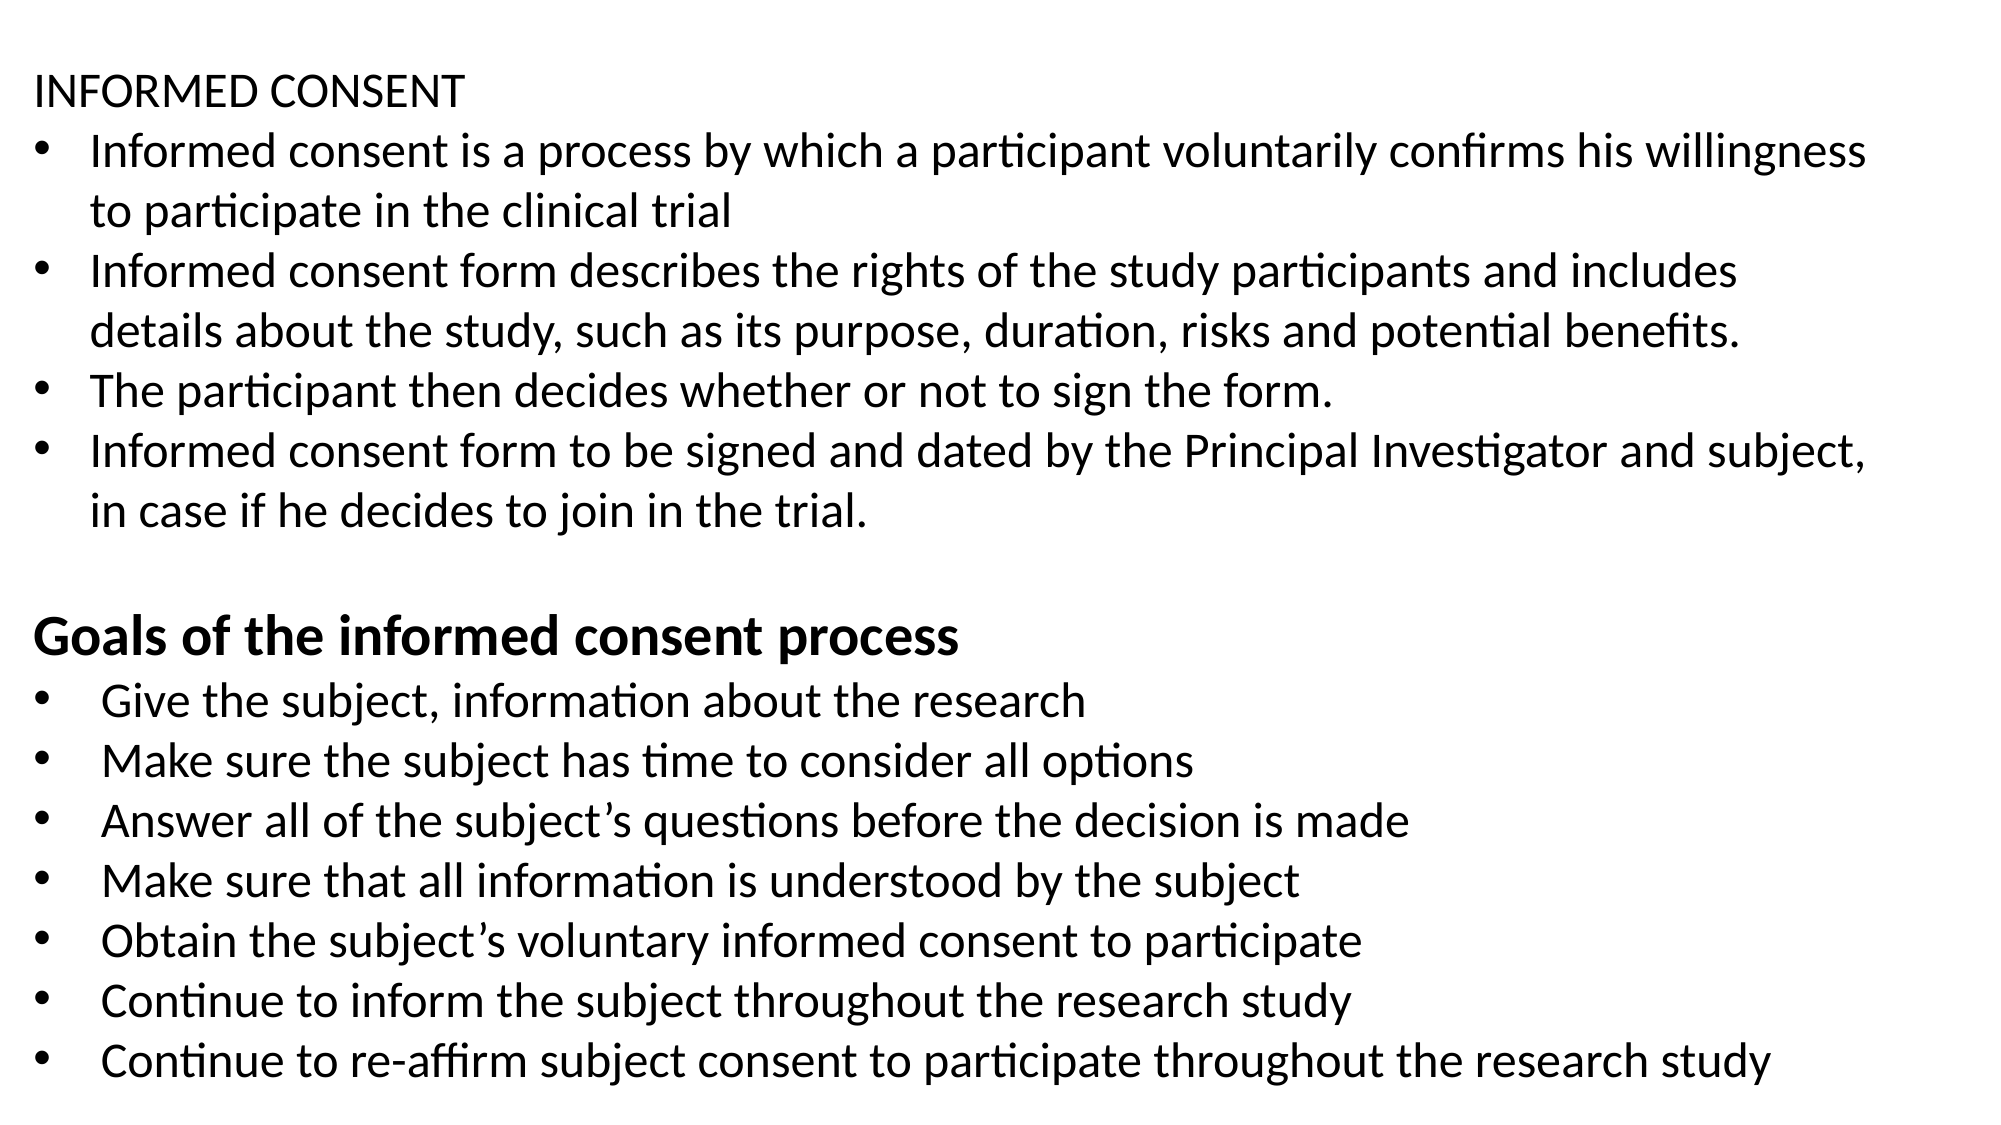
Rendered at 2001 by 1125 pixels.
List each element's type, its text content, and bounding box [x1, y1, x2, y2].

text_box INFORMED CONSENT Informed consent is a process by which a participant voluntarily confirms his willingness to participate in the clinical trial Informed consent form describes the rights of the study participants and includes details about the study, such as its purpose, duration, risks and potential benefits. The participant then decides whether or not to sign the form. Informed consent form to be signed and dated by the Principal Investigator and subject, in case if he decides to join in the trial. Goals of the informed consent process Give the subject, information about the research Make sure the subject has time to consider all options Answer all of the subject’s questions before the decision is made Make sure that all information is understood by the subject Obtain the subject’s voluntary informed consent to participate Continue to inform the subject throughout the research study Continue to re-affirm subject consent to participate throughout the research study [18, 50, 1893, 1125]
